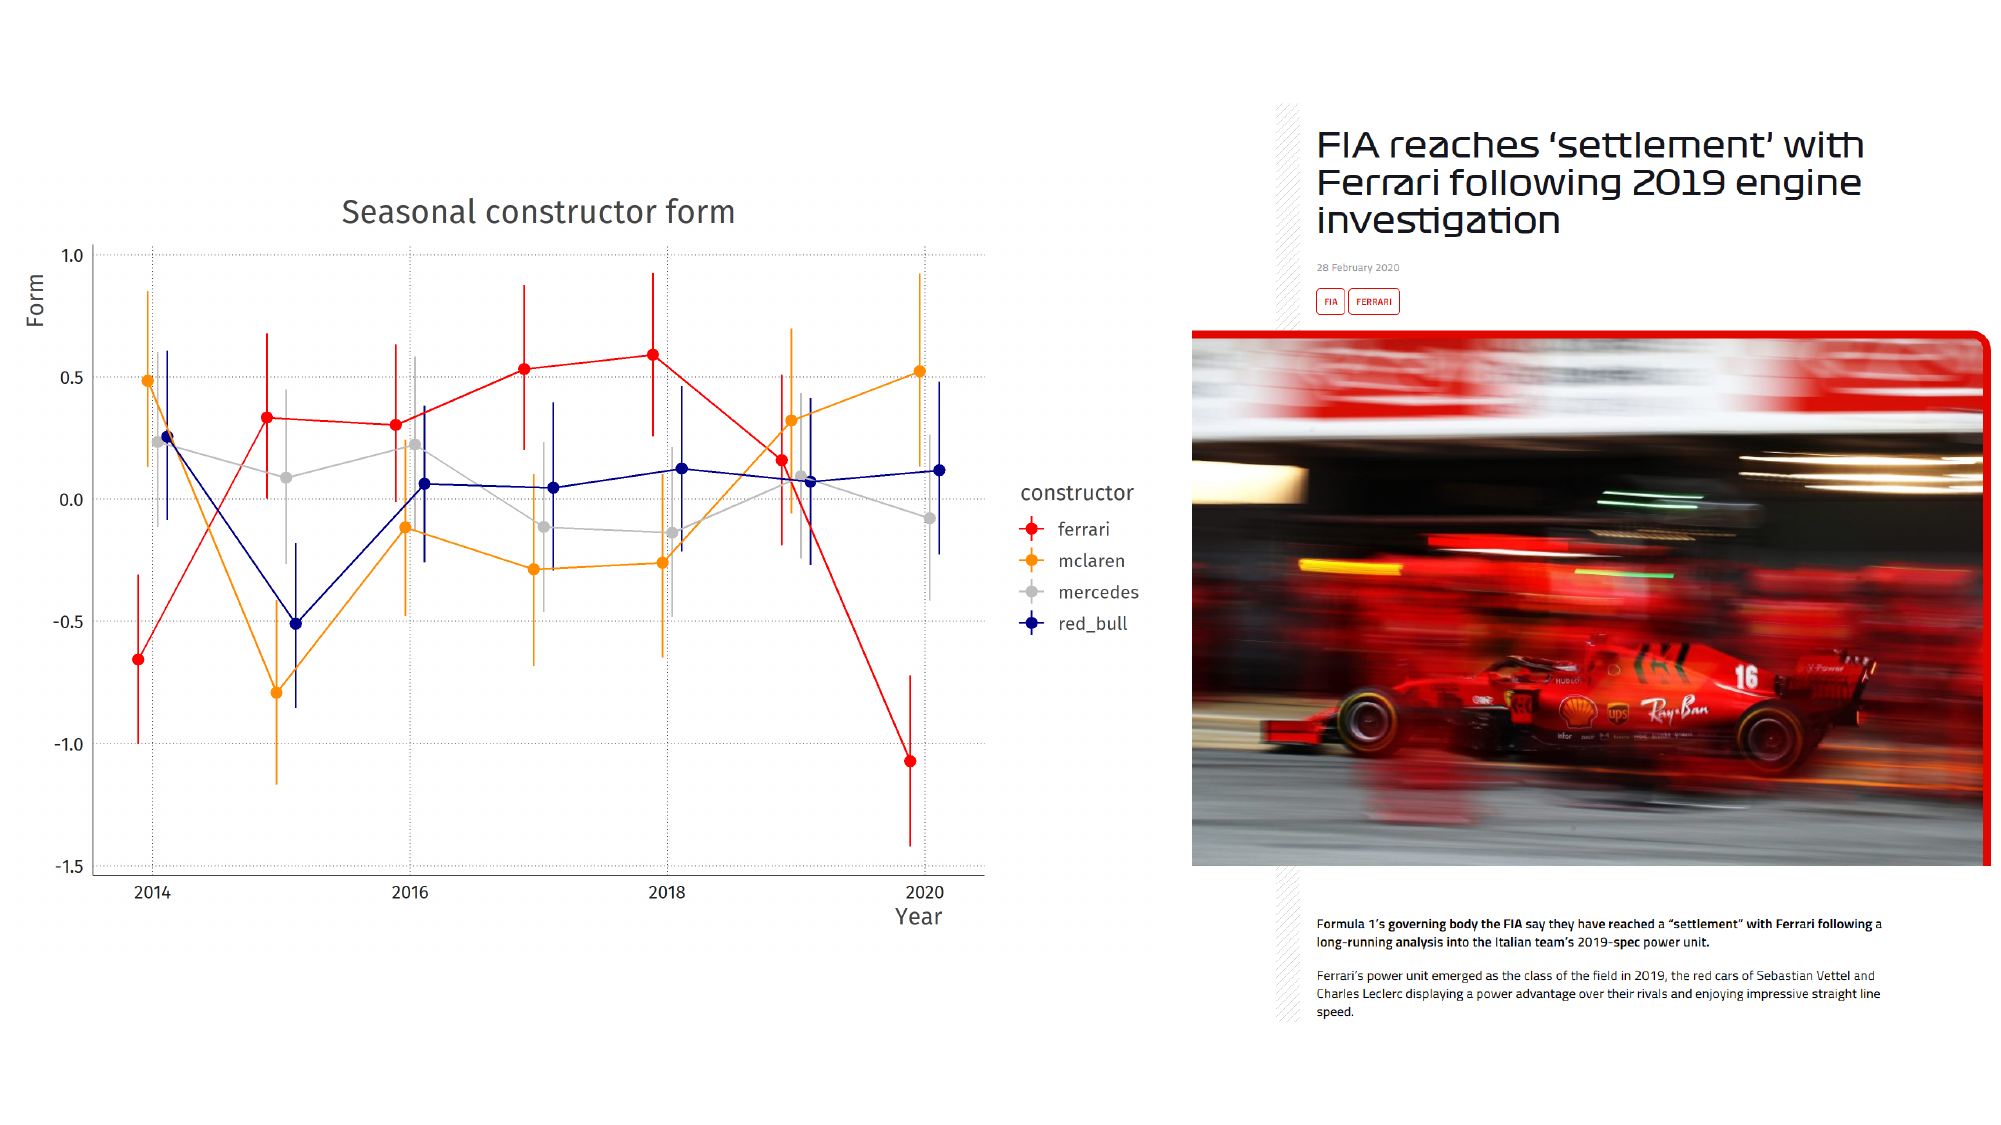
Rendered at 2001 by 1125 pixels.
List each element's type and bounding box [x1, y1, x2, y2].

picture [0, 103, 2000, 1022]
